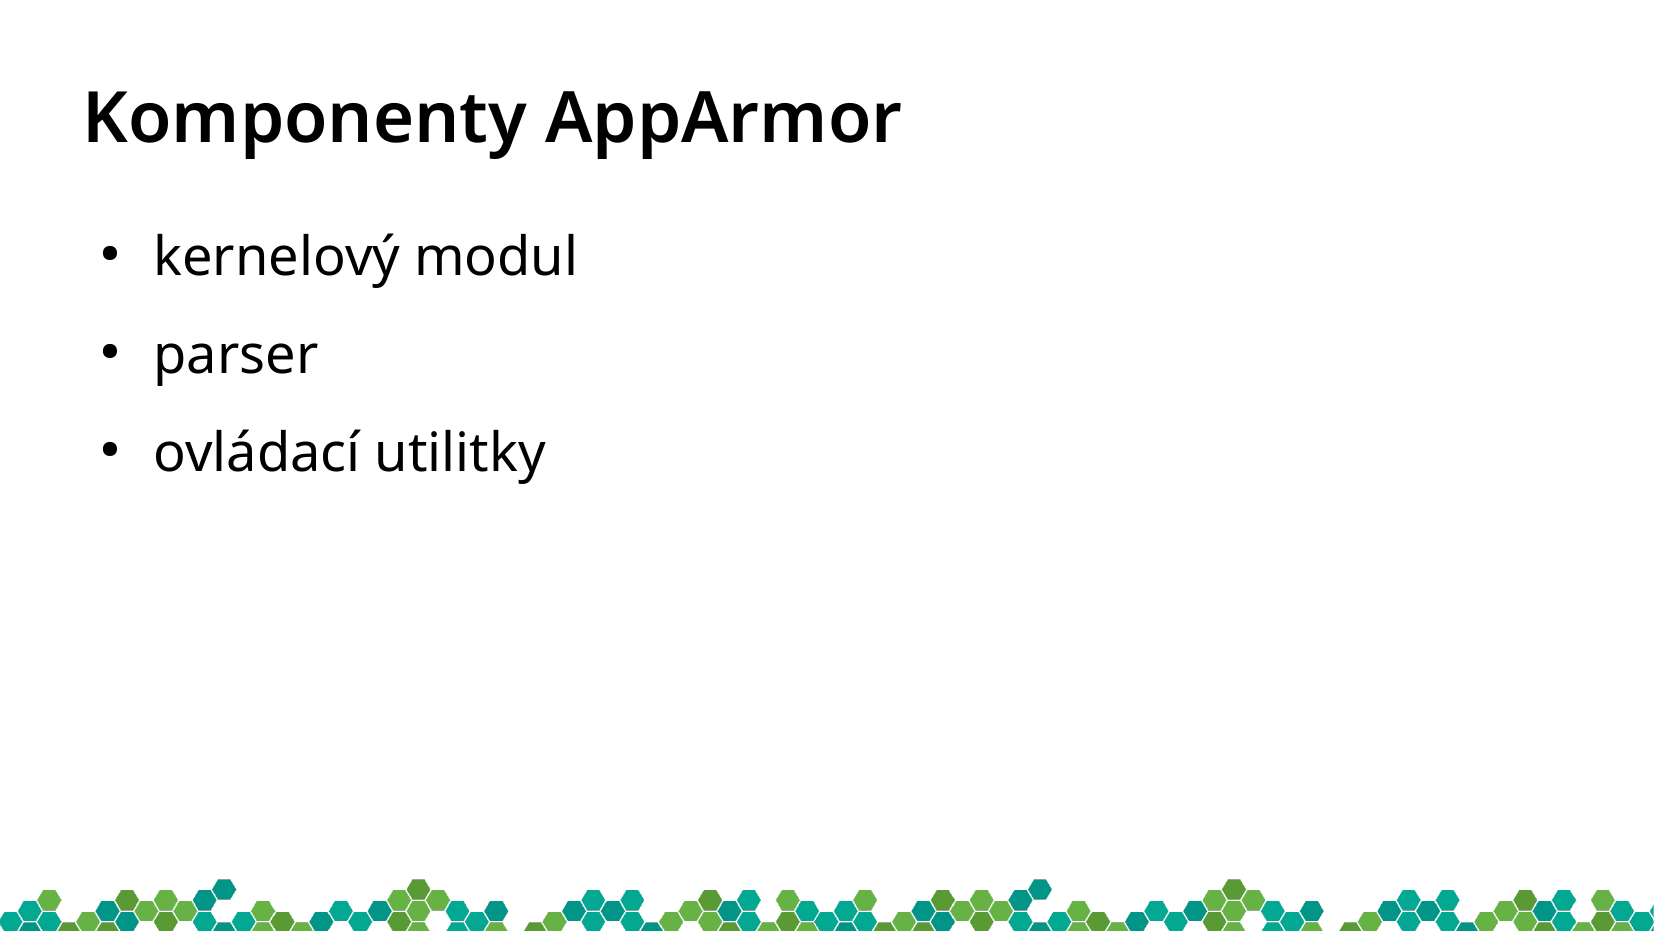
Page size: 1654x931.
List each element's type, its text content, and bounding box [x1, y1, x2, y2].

text_box [82, 37, 1571, 193]
picture [0, 871, 1654, 931]
list kernelový modul parser ovládací utilitky [82, 217, 1571, 855]
